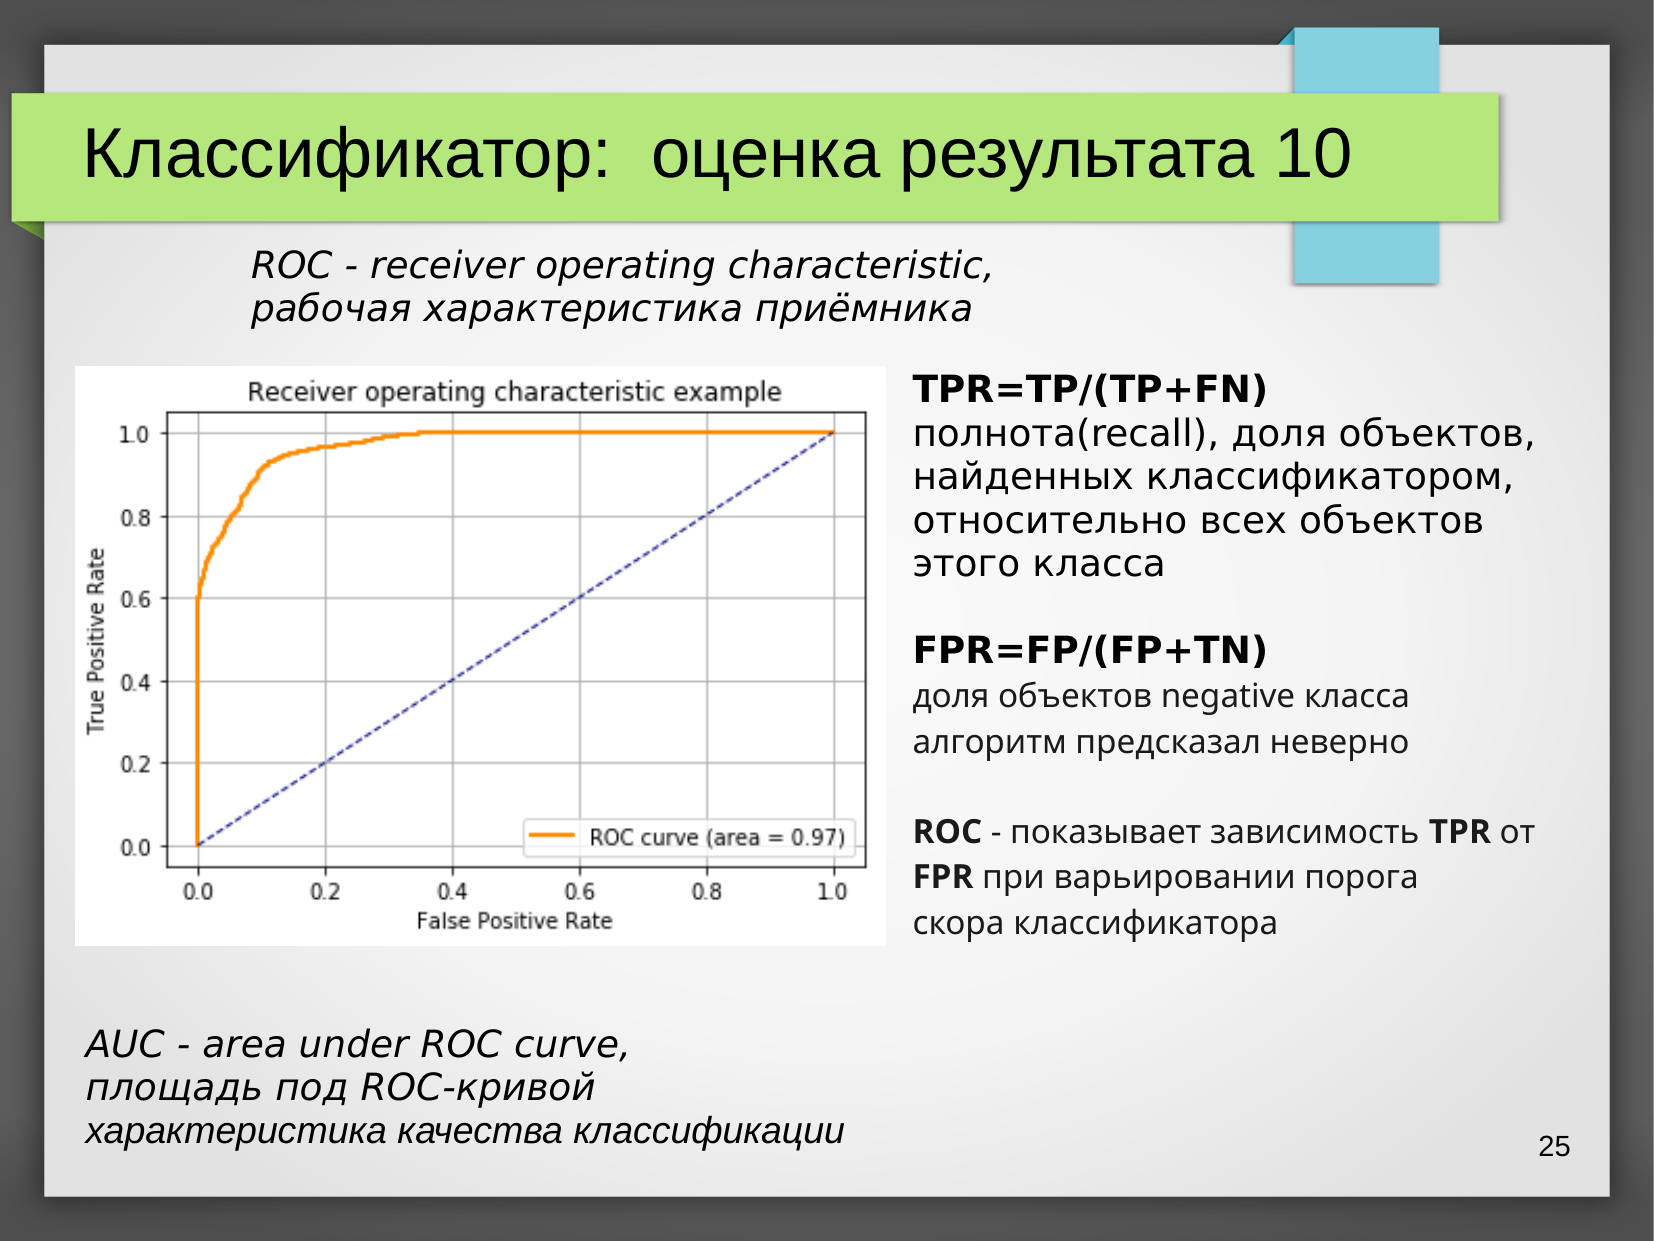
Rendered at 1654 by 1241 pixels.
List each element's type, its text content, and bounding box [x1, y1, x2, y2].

text_box TPR=TP/(TP+FN) полнота(recall), доля объектов, найденных классификатором, относительно всех объектов этого класса FPR=FP/(FP+TN) доля объектов negative класса алгоритм предсказал неверно ROC - показывает зависимость TPR от FPR при варьировании порога скора классификатора [897, 360, 1595, 945]
text_box ROC - receiver operating characteristic, рабочая характеристика приёмника [236, 236, 1087, 382]
picture [0, 0, 1654, 1241]
text_box AUC - area under ROC curve, площадь под ROC-кривой характеристика качества классификации [70, 1015, 886, 1170]
title Классификатор: оценка результата 10 [82, 49, 1571, 257]
